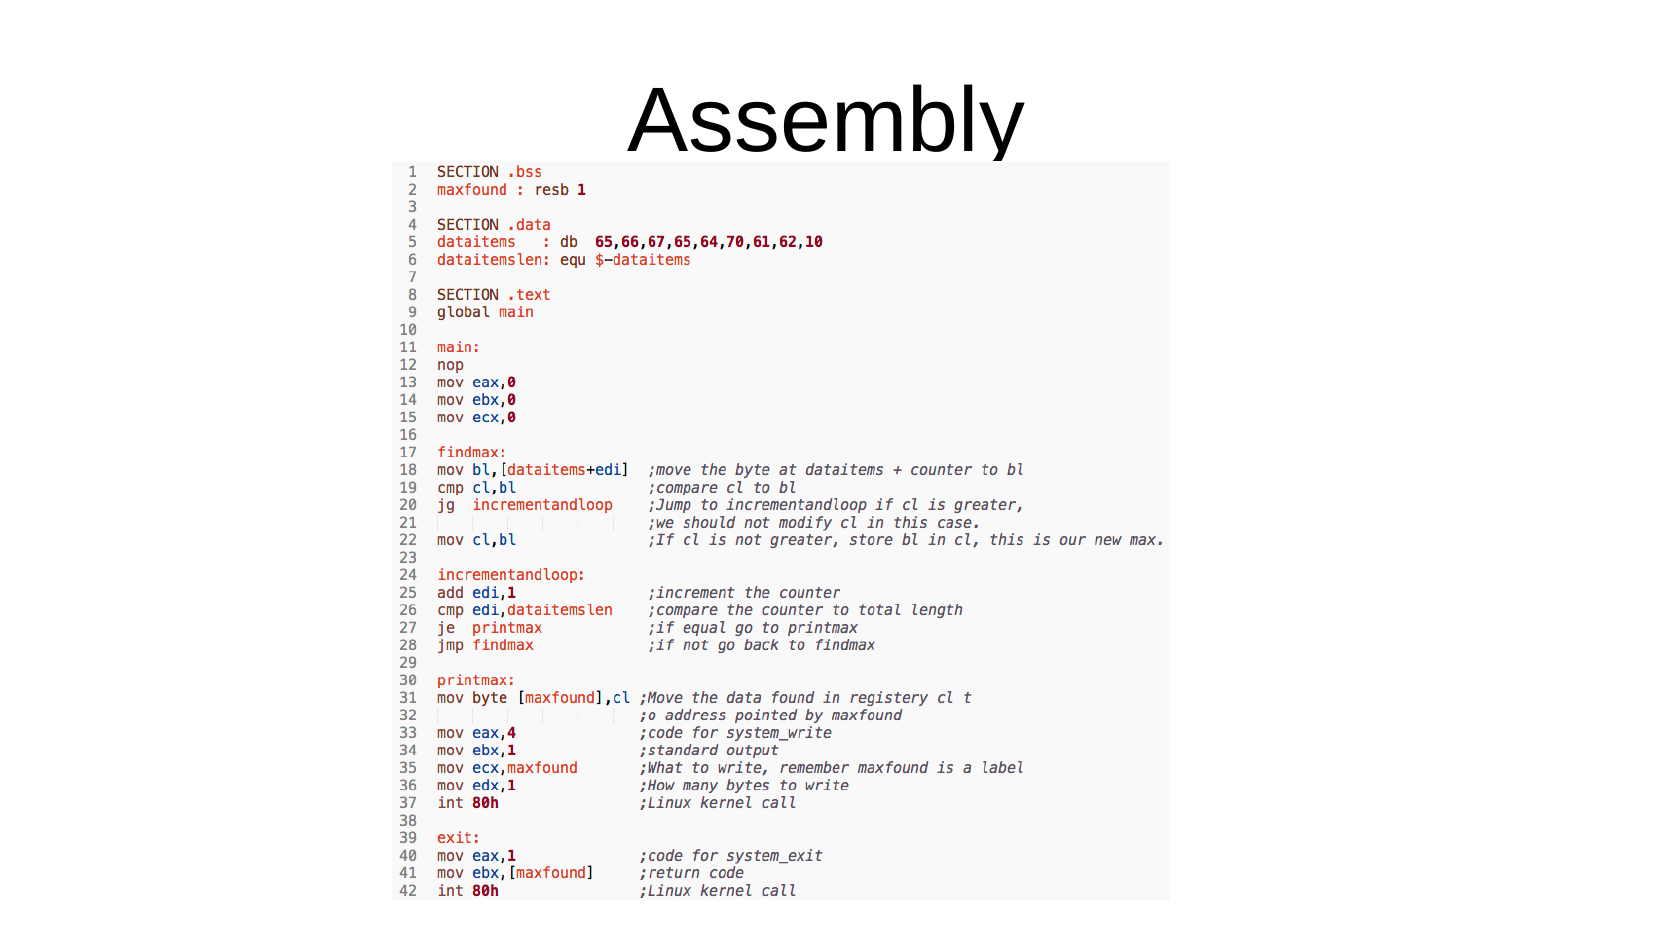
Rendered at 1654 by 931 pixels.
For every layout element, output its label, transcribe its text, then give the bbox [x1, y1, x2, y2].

title Assembly [82, 37, 1571, 193]
picture [392, 161, 1170, 900]
